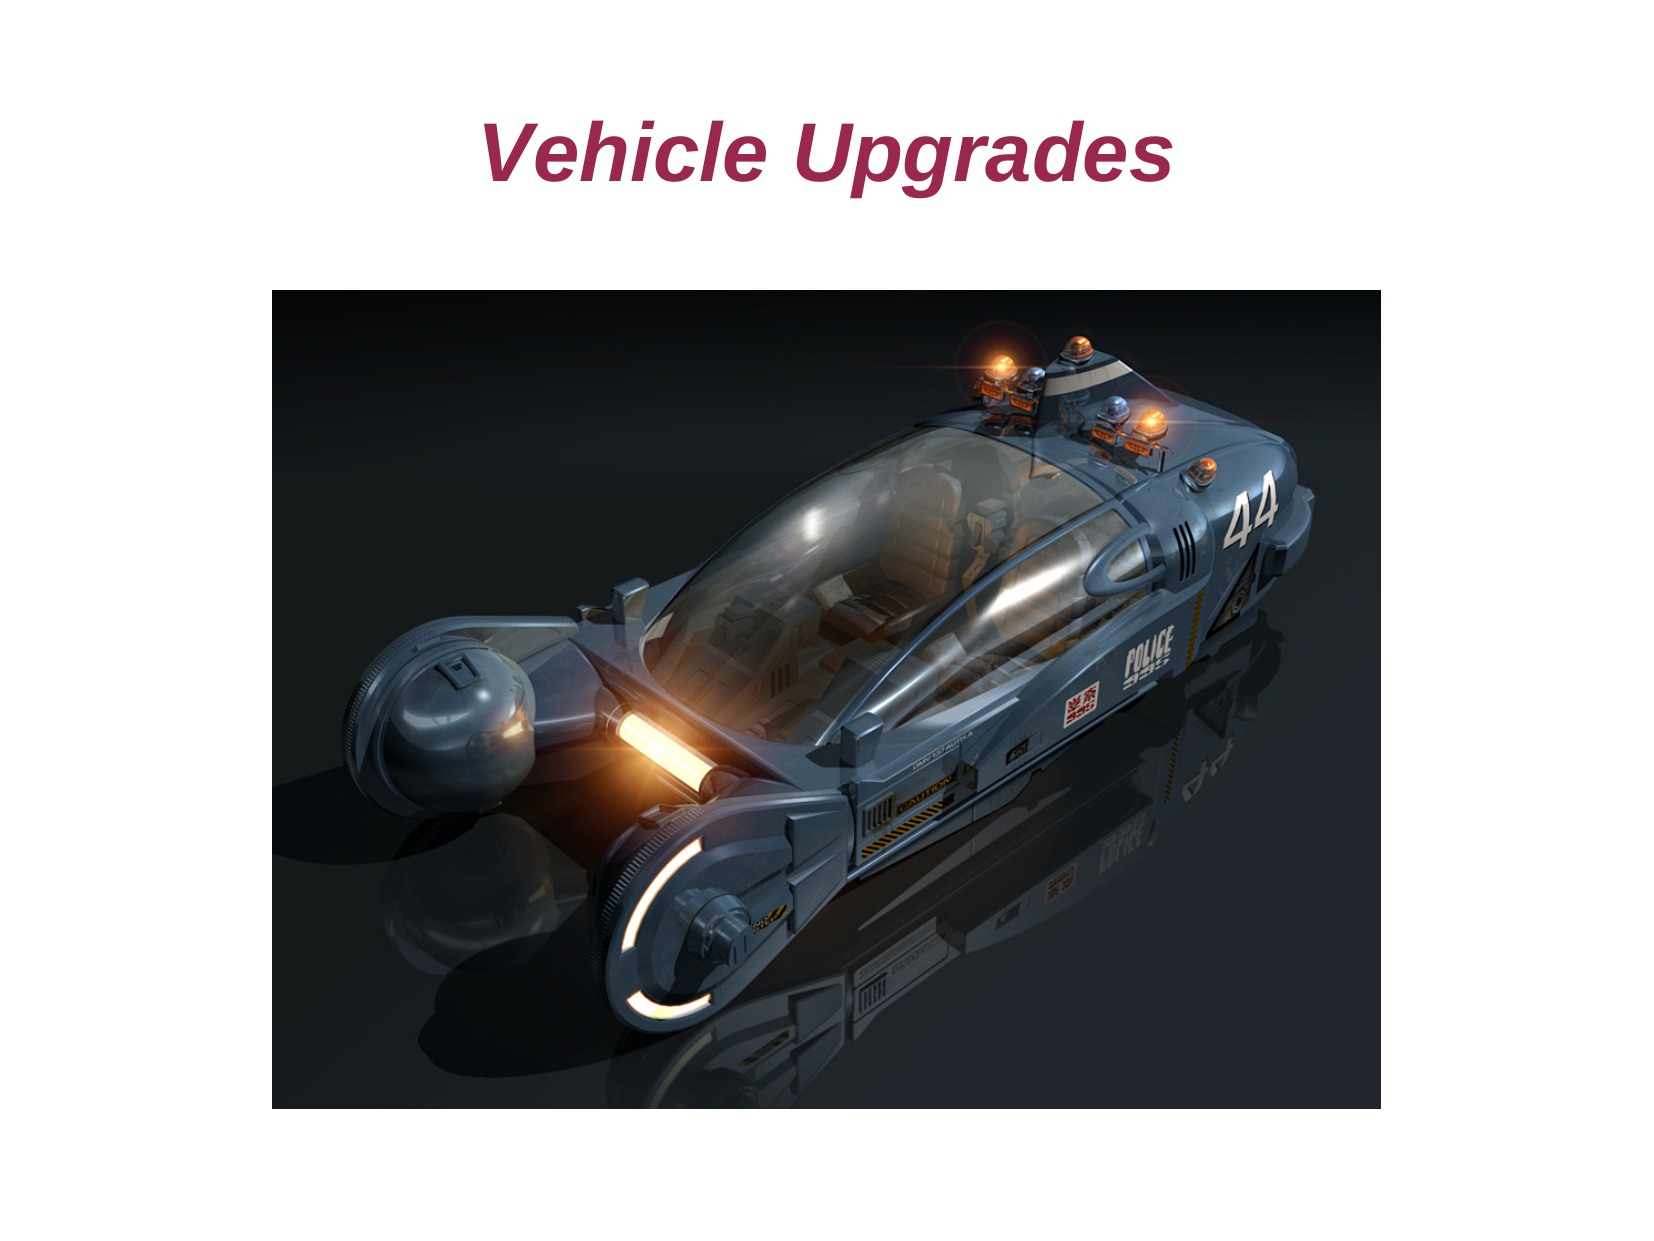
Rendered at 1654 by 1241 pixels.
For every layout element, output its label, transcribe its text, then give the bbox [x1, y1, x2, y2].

picture [272, 290, 1381, 1109]
title Vehicle Upgrades [82, 49, 1571, 257]
